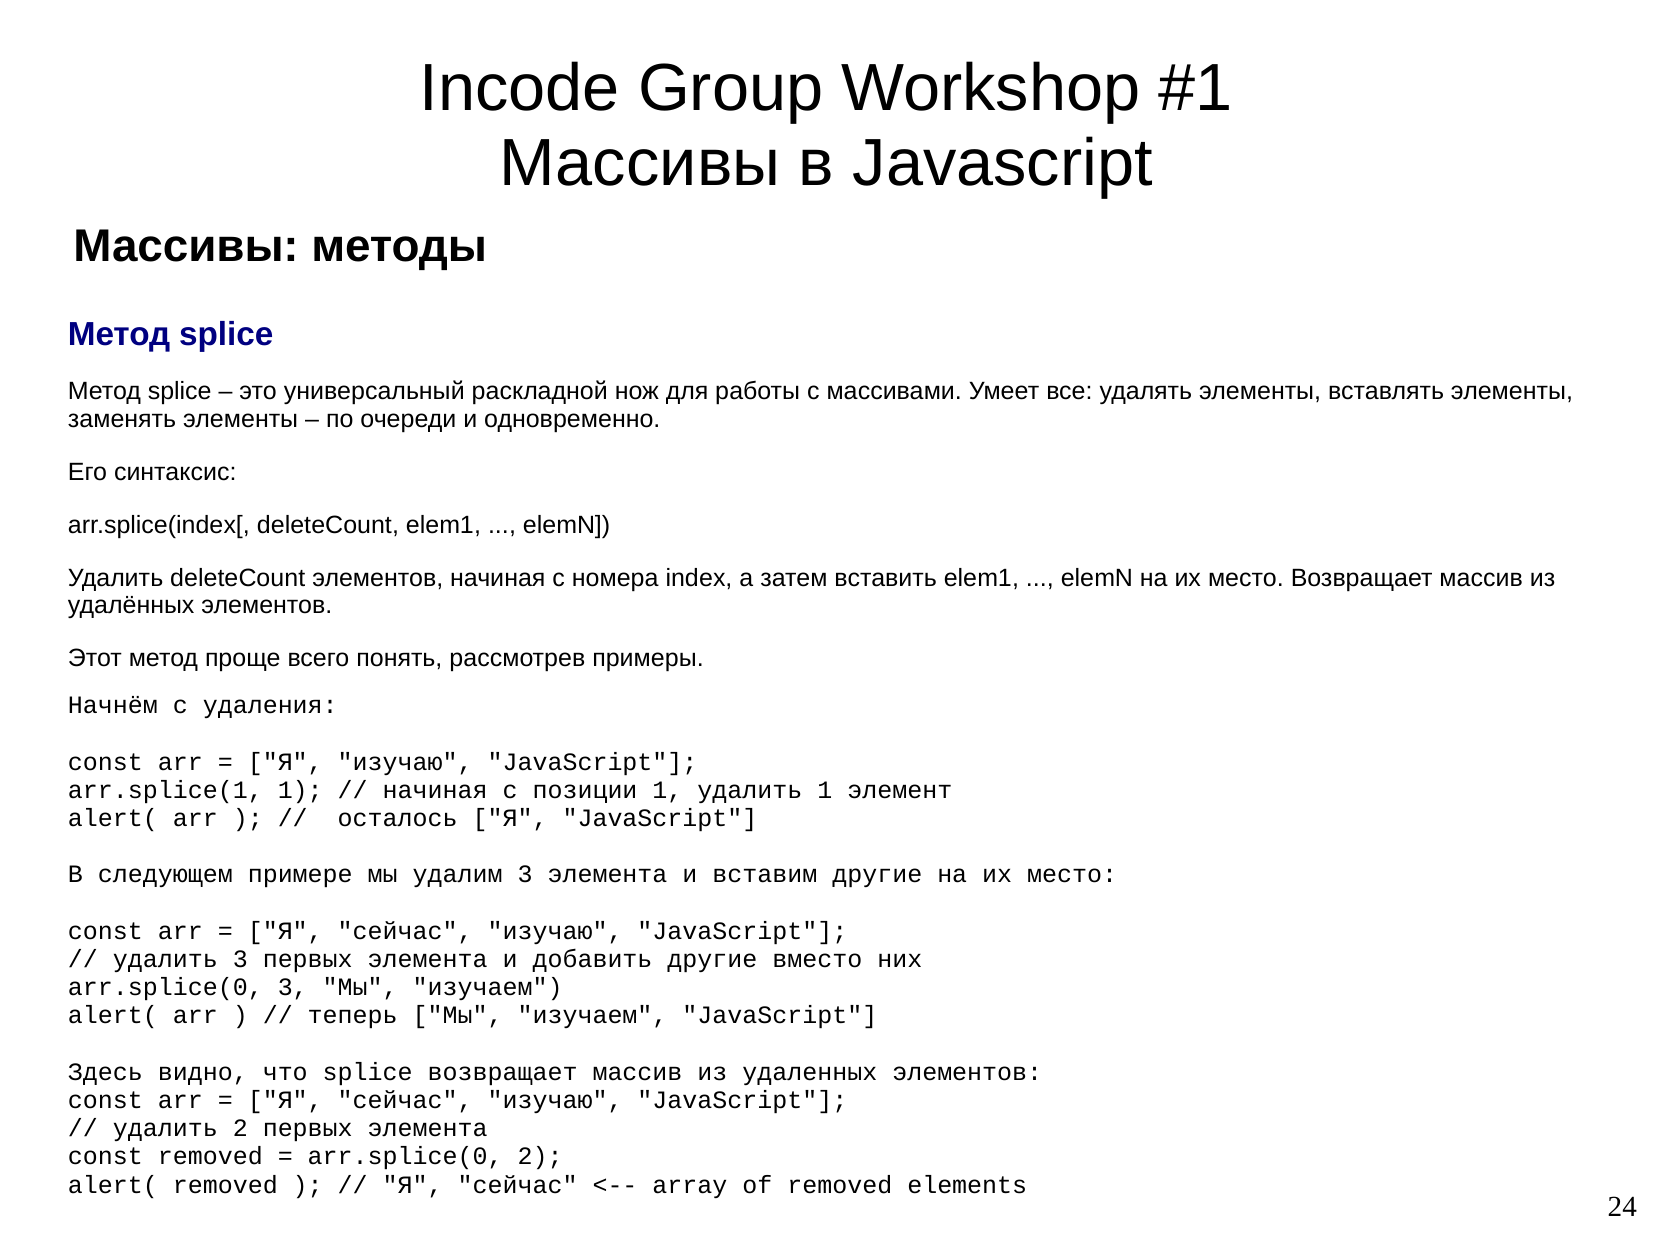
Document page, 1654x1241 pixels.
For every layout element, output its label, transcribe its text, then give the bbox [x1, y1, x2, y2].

text_box Метод splice Метод splice – это универсальный раскладной нож для работы с массивами. Умеет все: удалять элементы, вставлять элементы, заменять элементы – по очереди и одновременно. Его синтаксис: arr.splice(index[, deleteCount, elem1, ..., elemN]) Удалить deleteCount элементов, начиная с номера index, а затем вставить elem1, ..., elemN на их место. Возвращает массив из удалённых элементов. Этот метод проще всего понять, рассмотрев примеры. Начнём с удаления: const arr = ["Я", "изучаю", "JavaScript"]; arr.splice(1, 1); // начиная с позиции 1, удалить 1 элемент alert( arr ); // осталось ["Я", "JavaScript"] В следующем примере мы удалим 3 элемента и вставим другие на их место: const arr = ["Я", "сейчас", "изучаю", "JavaScript"]; // удалить 3 первых элемента и добавить другие вместо них arr.splice(0, 3, "Мы", "изучаем") alert( arr ) // теперь ["Мы", "изучаем", "JavaScript"] Здесь видно, что splice возвращает массив из удаленных элементов: const arr = ["Я", "сейчас", "изучаю", "JavaScript"]; // удалить 2 первых элемента const removed = arr.splice(0, 2); alert( removed ); // "Я", "сейчас" <-- array of removed elements [53, 307, 1619, 1209]
title Incode Group Workshop #1 Массивы в Javascript [82, 49, 1571, 201]
text_box Массивы: методы [58, 212, 1571, 307]
